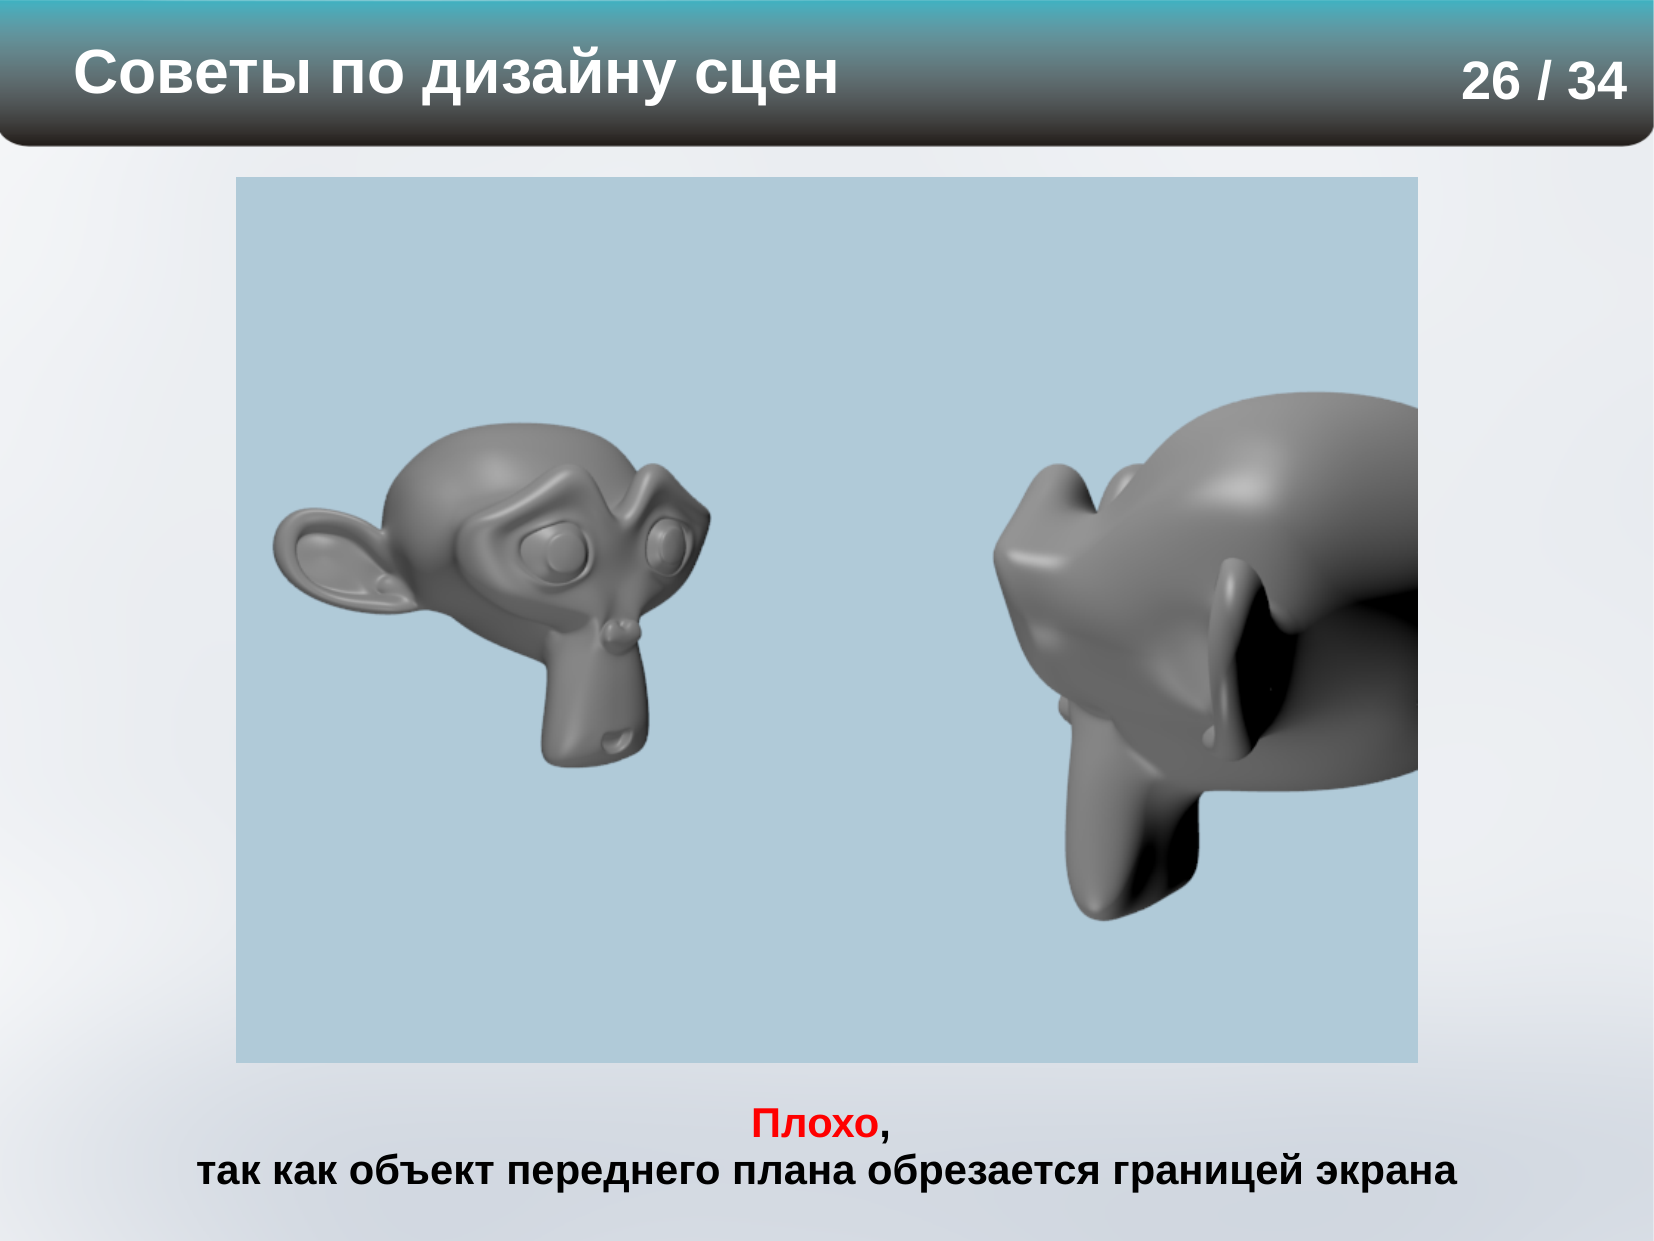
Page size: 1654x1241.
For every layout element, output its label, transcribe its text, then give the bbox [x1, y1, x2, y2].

text_box Плохо, так как объект переднего плана обрезается границей экрана [177, 1092, 1477, 1201]
picture [0, 0, 1654, 1241]
text_box <номер> / 34 [1446, 42, 1654, 179]
text_box Советы по дизайну сцен [59, 29, 1359, 115]
